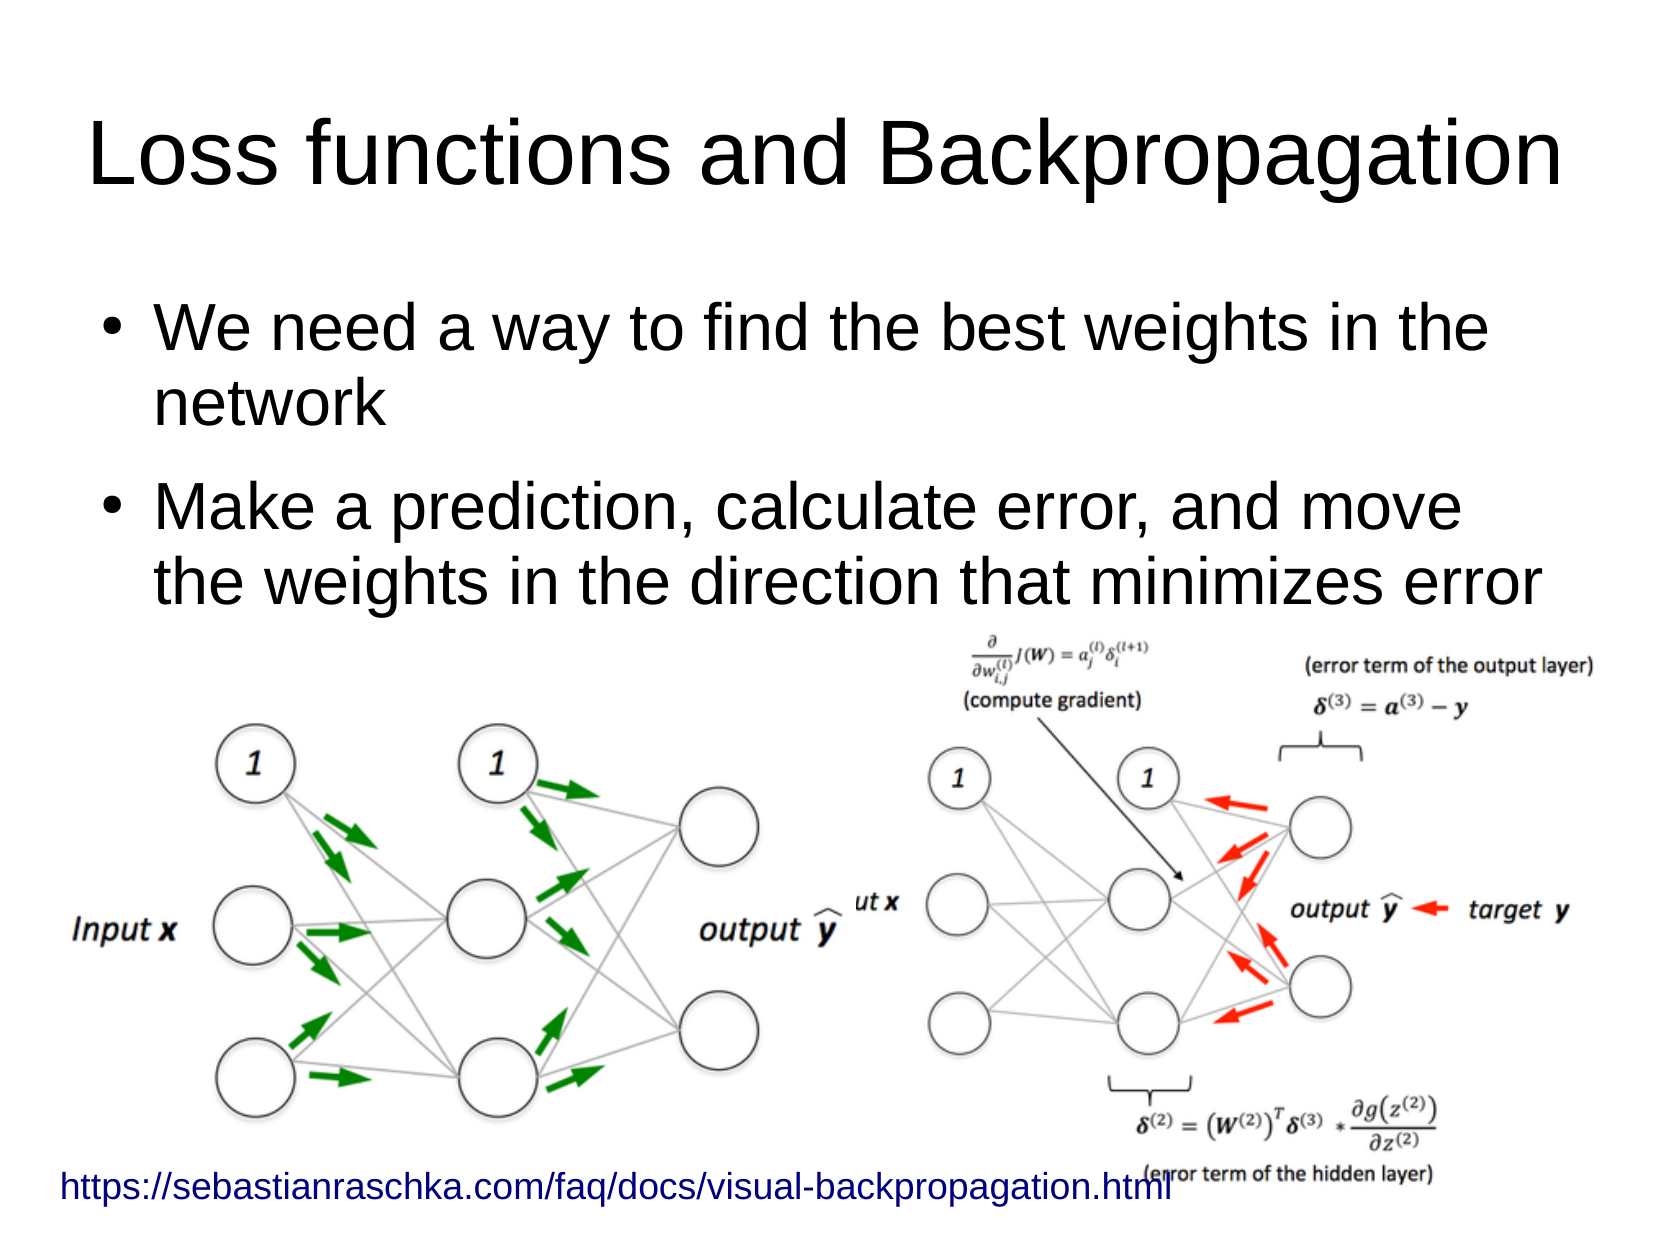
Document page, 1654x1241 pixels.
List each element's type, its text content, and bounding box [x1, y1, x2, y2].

list We need a way to find the best weights in the network Make a prediction, calculate error, and move the weights in the direction that minimizes error [82, 290, 1571, 704]
text_box https://sebastianraschka.com/faq/docs/visual-backpropagation.html [45, 1158, 1188, 1216]
picture [63, 629, 1604, 1213]
title Loss functions and Backpropagation [82, 49, 1571, 257]
